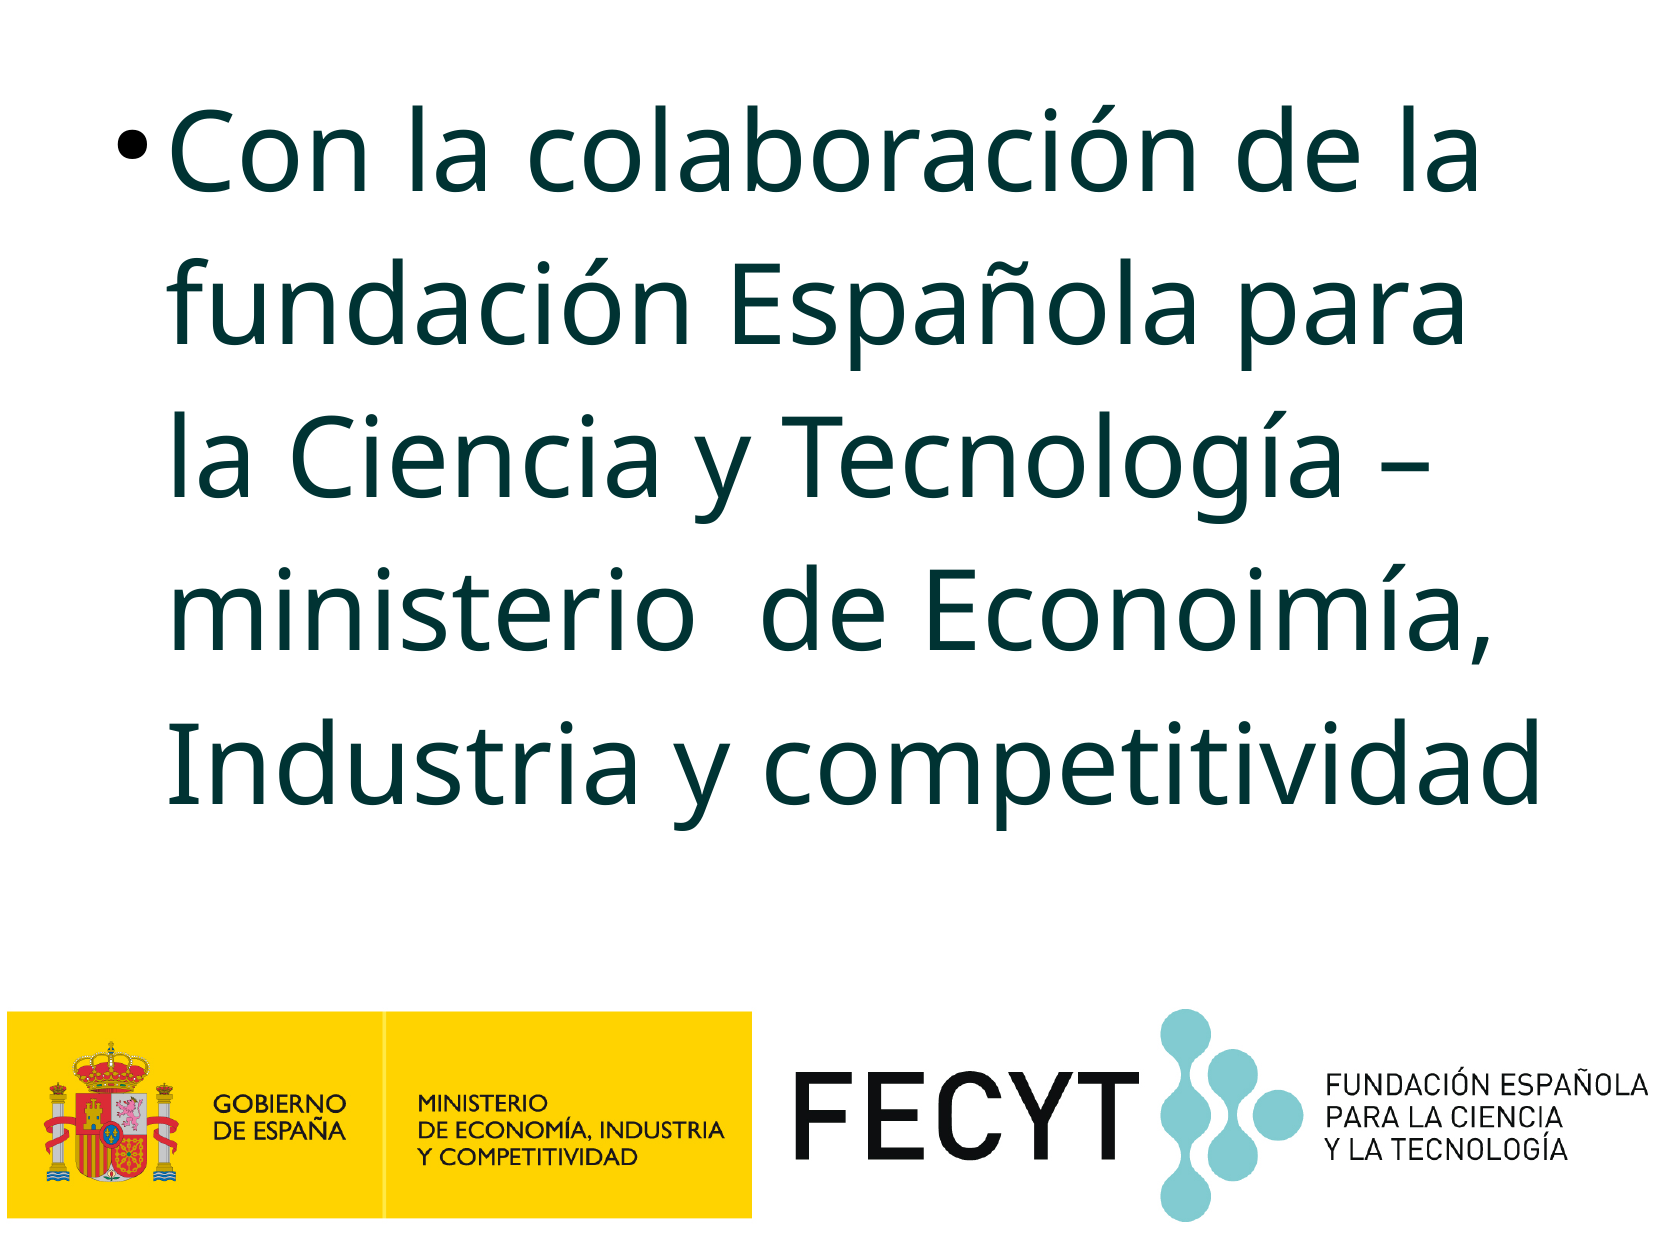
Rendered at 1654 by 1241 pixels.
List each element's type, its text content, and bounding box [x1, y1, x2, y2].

list Con la colaboración de la fundación Española para la Ciencia y Tecnología – ministerio de Econoimía, Industria y competitividad [94, 70, 1583, 980]
picture [0, 1001, 1654, 1229]
